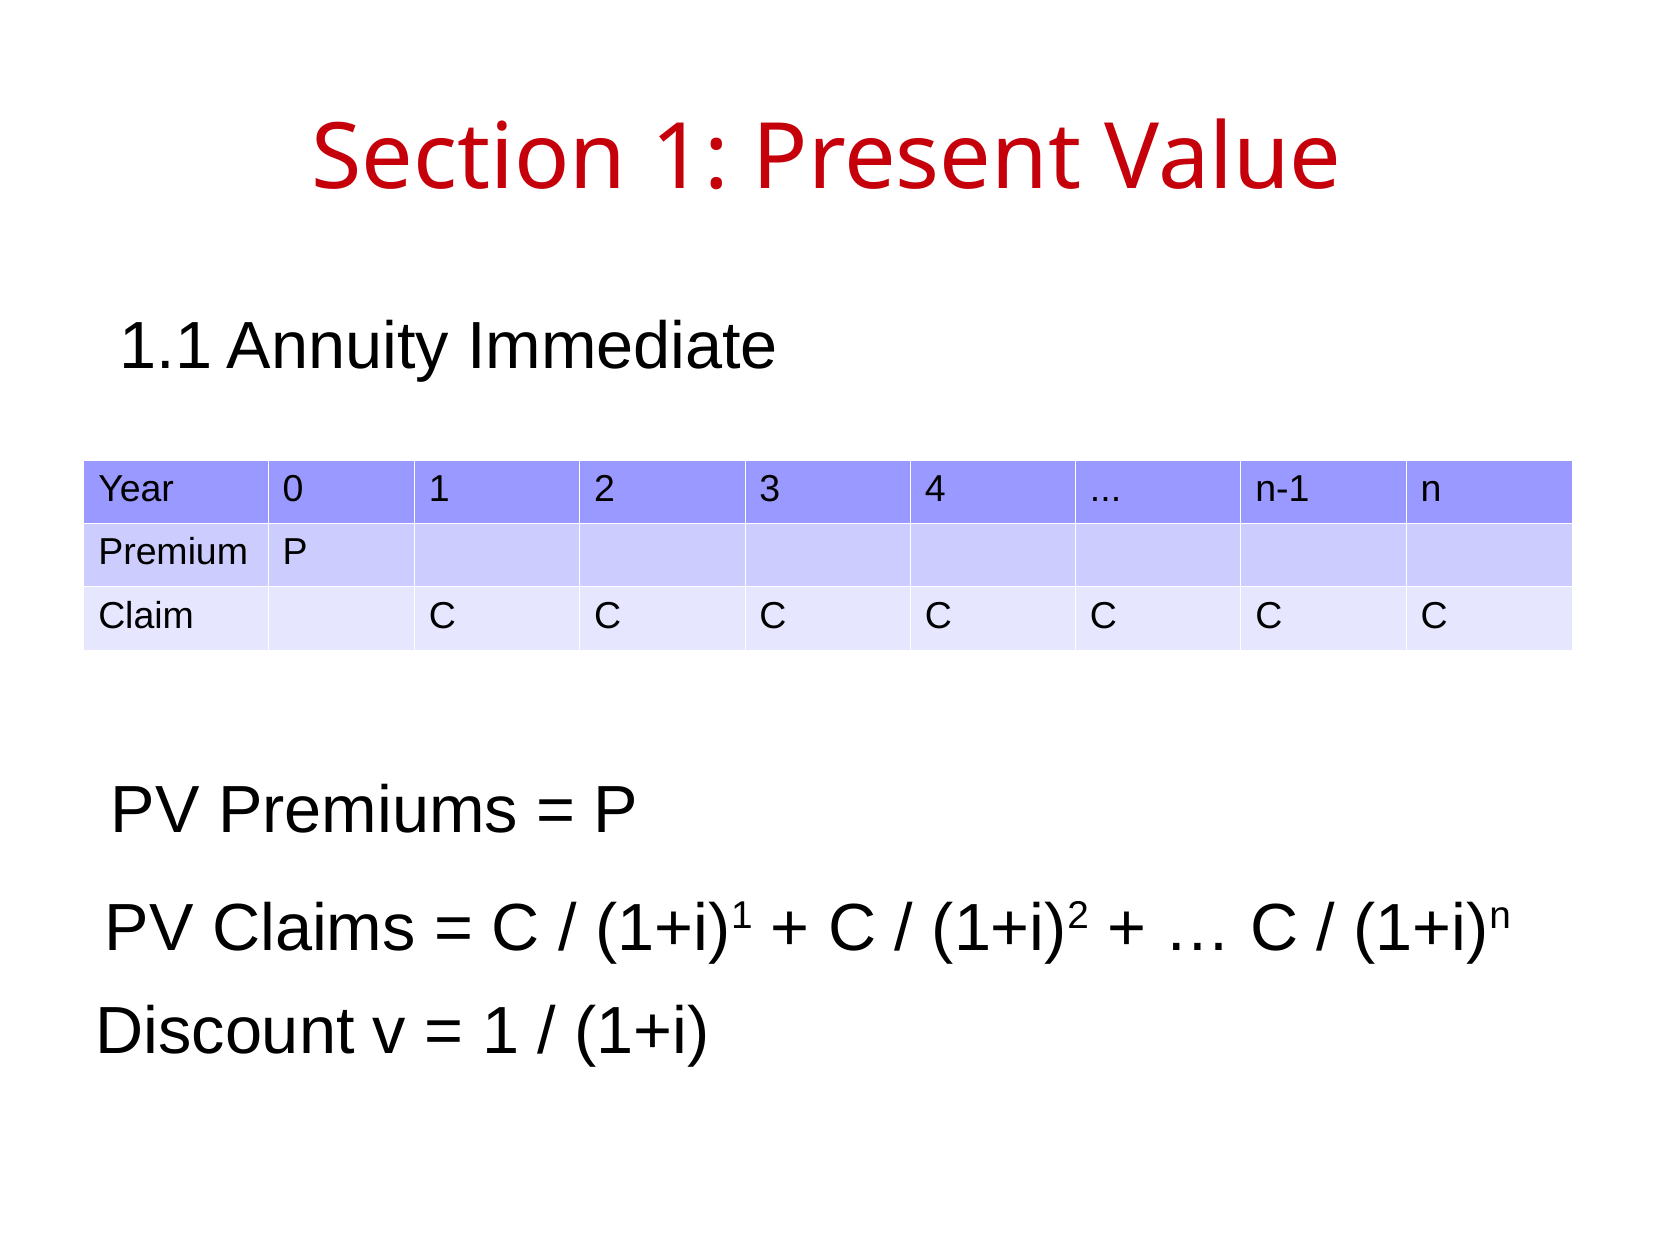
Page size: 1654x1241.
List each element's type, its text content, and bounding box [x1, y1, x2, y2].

table_cell [269, 587, 414, 650]
table_cell [911, 524, 1075, 586]
table_header 3 [746, 461, 910, 523]
table_header Year [84, 461, 268, 523]
table_header 4 [911, 461, 1075, 523]
table_header 1 [415, 461, 579, 523]
text_box PV Premiums = P [96, 765, 682, 856]
table_cell C [746, 587, 910, 650]
table_cell [415, 524, 579, 586]
table_header ... [1076, 461, 1240, 523]
table_cell C [911, 587, 1075, 650]
table_header 0 [269, 461, 414, 523]
table_cell Claim [84, 587, 268, 650]
table_cell [580, 524, 745, 586]
table_cell [1076, 524, 1240, 586]
text_box 1.1 Annuity Immediate [105, 300, 1051, 391]
table_cell C [1407, 587, 1572, 650]
table_cell [1241, 524, 1406, 586]
table_cell [1407, 524, 1572, 586]
table_cell C [1241, 587, 1406, 650]
text_box PV Claims = C / (1+i)1 + C / (1+i)2 + … C / (1+i)n [90, 882, 1557, 991]
text_box Discount v = 1 / (1+i) [80, 985, 1152, 1099]
table_cell C [415, 587, 579, 650]
title Section 1: Present Value [82, 49, 1571, 257]
table_cell P [269, 524, 414, 586]
table_cell C [580, 587, 745, 650]
table_cell [746, 524, 910, 586]
table_header n-1 [1241, 461, 1406, 523]
table_cell C [1076, 587, 1240, 650]
table_header 2 [580, 461, 745, 523]
table_header n [1407, 461, 1572, 523]
table_cell Premium [84, 524, 268, 586]
